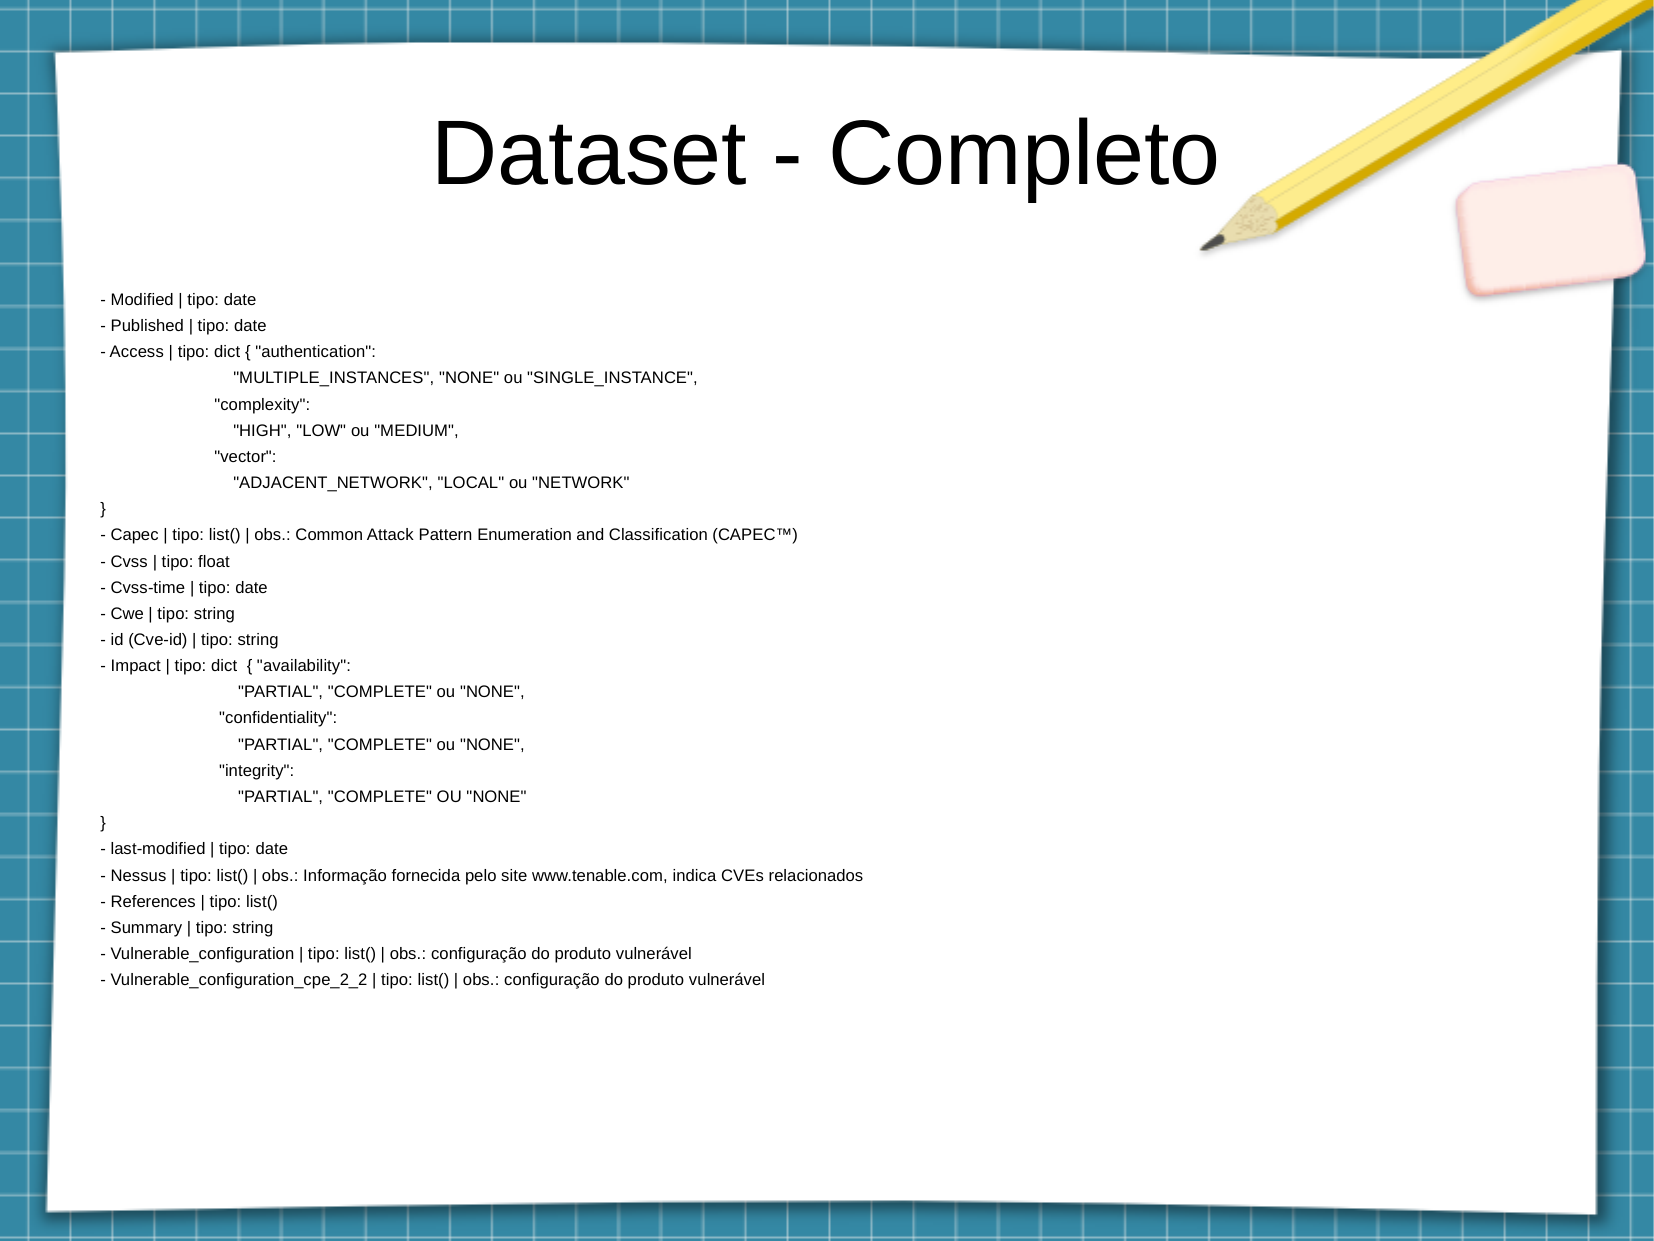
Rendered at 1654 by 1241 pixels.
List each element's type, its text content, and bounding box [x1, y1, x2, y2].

list - Modified | tipo: date - Published | tipo: date - Access | tipo: dict { "authentication": "MULTIPLE_INSTANCES", "NONE" ou "SINGLE_INSTANCE", "complexity": "HIGH", "LOW" ou "MEDIUM", "vector": "ADJACENT_NETWORK", "LOCAL" ou "NETWORK" } - Capec | tipo: list() | obs.: Common Attack Pattern Enumeration and Classification (CAPEC™) - Cvss | tipo: float - Cvss-time | tipo: date - Cwe | tipo: string - id (Cve-id) | tipo: string - Impact | tipo: dict { "availability": "PARTIAL", "COMPLETE" ou "NONE", "confidentiality": "PARTIAL", "COMPLETE" ou "NONE", "integrity": "PARTIAL", "COMPLETE" OU "NONE" } - last-modified | tipo: date - Nessus | tipo: list() | obs.: Informação fornecida pelo site www.tenable.com, indica CVEs relacionados - References | tipo: list() - Summary | tipo: string - Vulnerable_configuration | tipo: list() | obs.: configuração do produto vulnerável - Vulnerable_configuration_cpe_2_2 | tipo: list() | obs.: configuração do produto vulnerável [82, 290, 1571, 1010]
title Dataset - Completo [82, 49, 1571, 257]
picture [0, 0, 1654, 1241]
